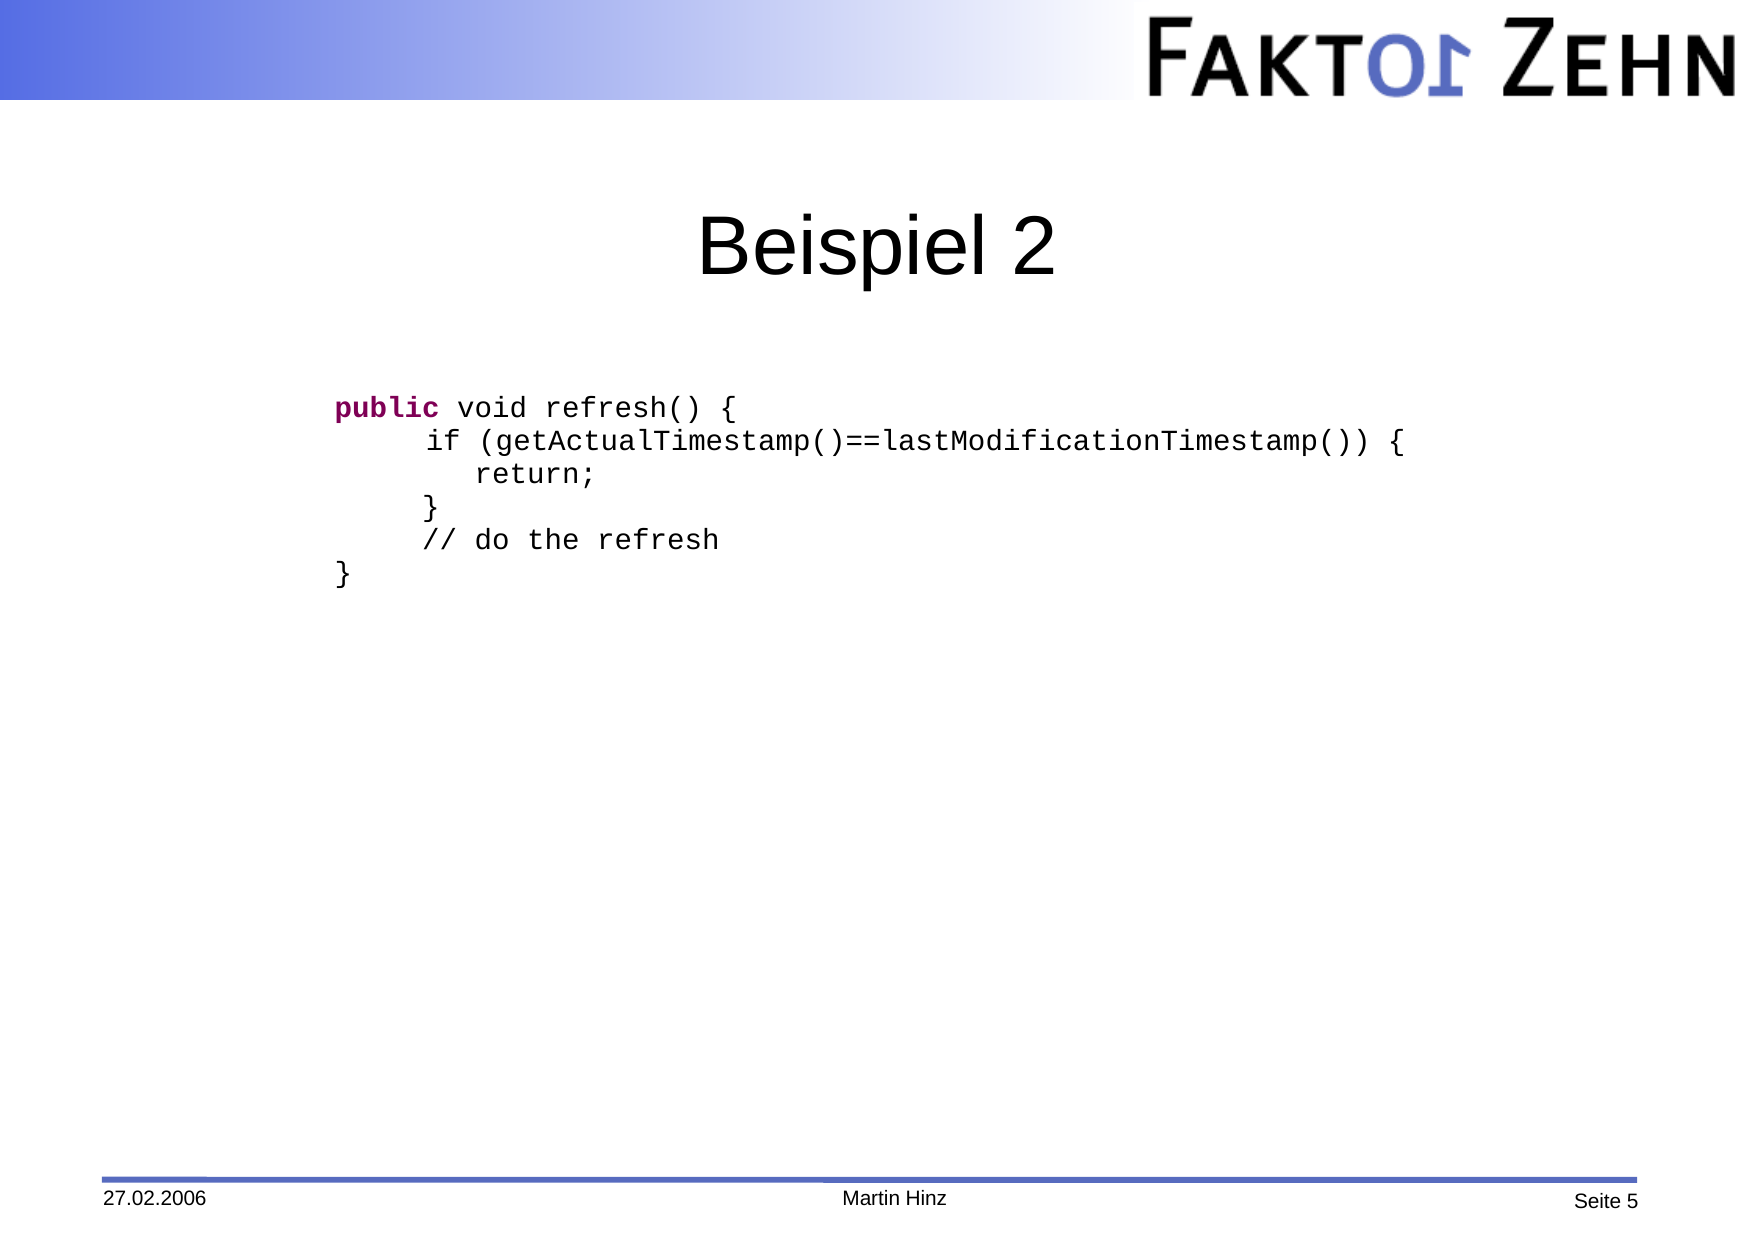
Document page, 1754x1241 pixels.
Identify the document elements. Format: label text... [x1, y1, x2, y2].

picture [1133, 2, 1749, 105]
text_box public void refresh() { if (getActualTimestamp()==lastModificationTimestamp()) { return; } // do the refresh } [264, 393, 1490, 846]
title Beispiel 2 [179, 142, 1576, 349]
